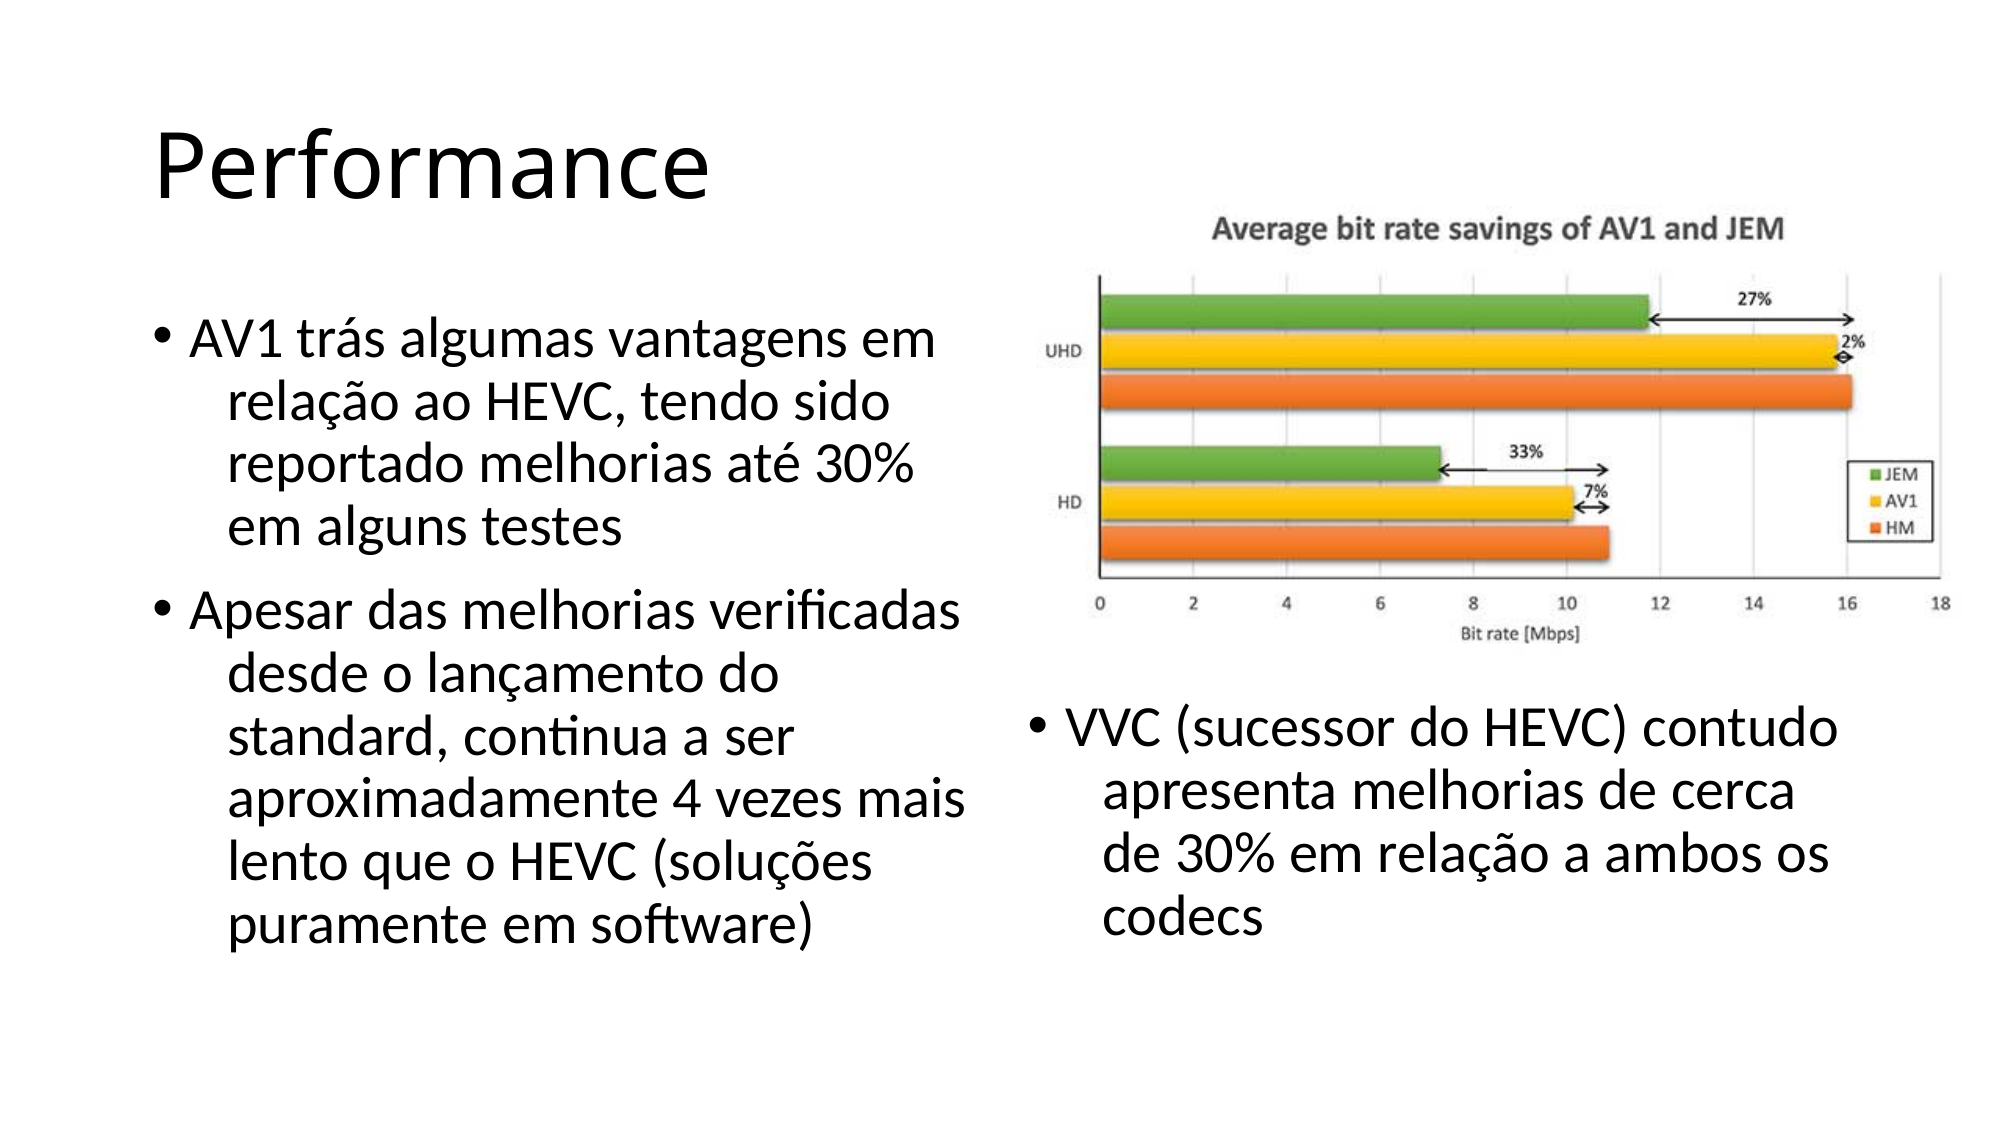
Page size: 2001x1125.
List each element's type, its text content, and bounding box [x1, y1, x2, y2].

list AV1 trás algumas vantagens em relação ao HEVC, tendo sido reportado melhorias até 30% em alguns testes Apesar das melhorias verificadas desde o lançamento do standard, continua a ser aproximadamente 4 vezes mais lento que o HEVC (soluções puramente em software) [137, 299, 988, 1014]
picture [987, 168, 1988, 689]
list VVC (sucessor do HEVC) contudo apresenta melhorias de cerca de 30% em relação a ambos os codecs [1012, 689, 1863, 1125]
title Performance [137, 59, 1863, 278]
